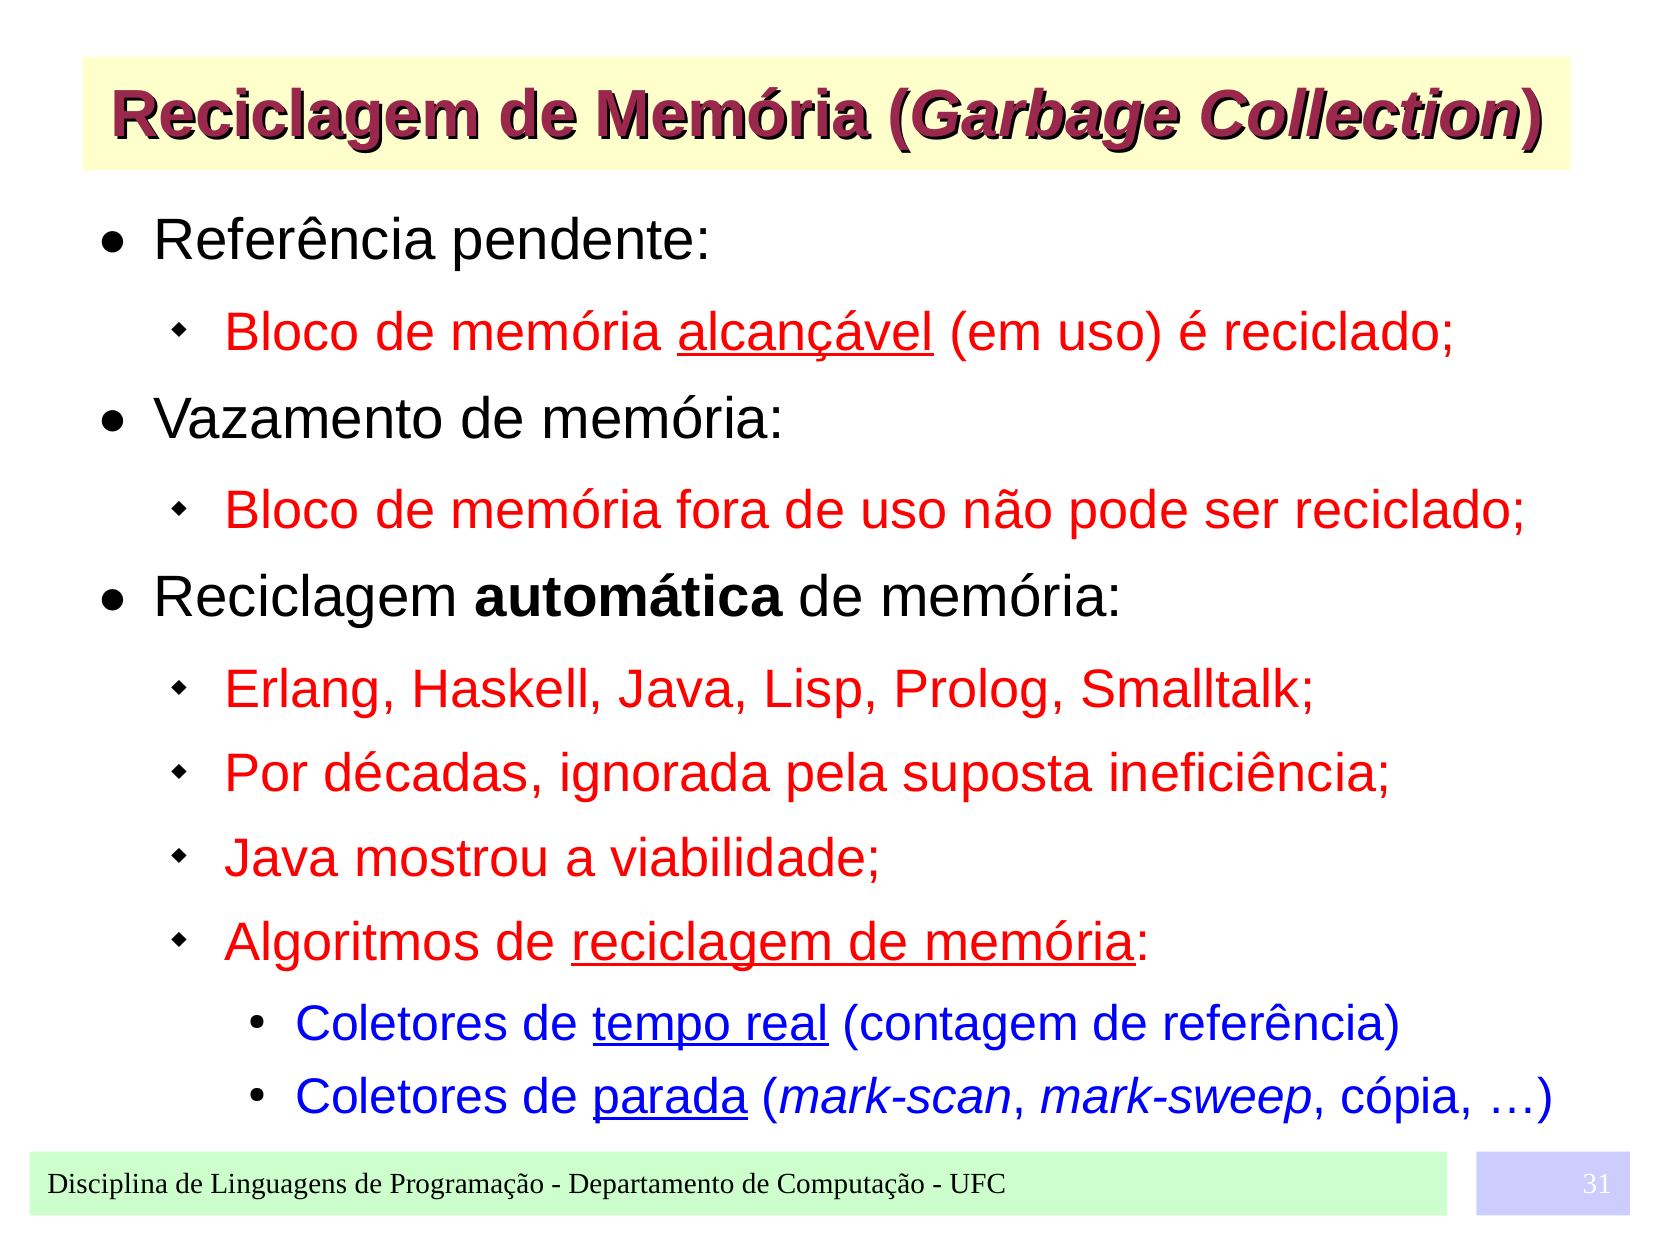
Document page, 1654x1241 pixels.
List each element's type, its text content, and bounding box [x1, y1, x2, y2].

list Referência pendente: Bloco de memória alcançável (em uso) é reciclado; Vazamento de memória: Bloco de memória fora de uso não pode ser reciclado; Reciclagem automática de memória: Erlang, Haskell, Java, Lisp, Prolog, Smalltalk; Por décadas, ignorada pela suposta ineficiência; Java mostrou a viabilidade; Algoritmos de reciclagem de memória: Coletores de tempo real (contagem de referência) Coletores de parada (mark-scan, mark-sweep, cópia, …) [82, 206, 1571, 1137]
title Reciclagem de Memória (Garbage Collection) [82, 56, 1571, 170]
